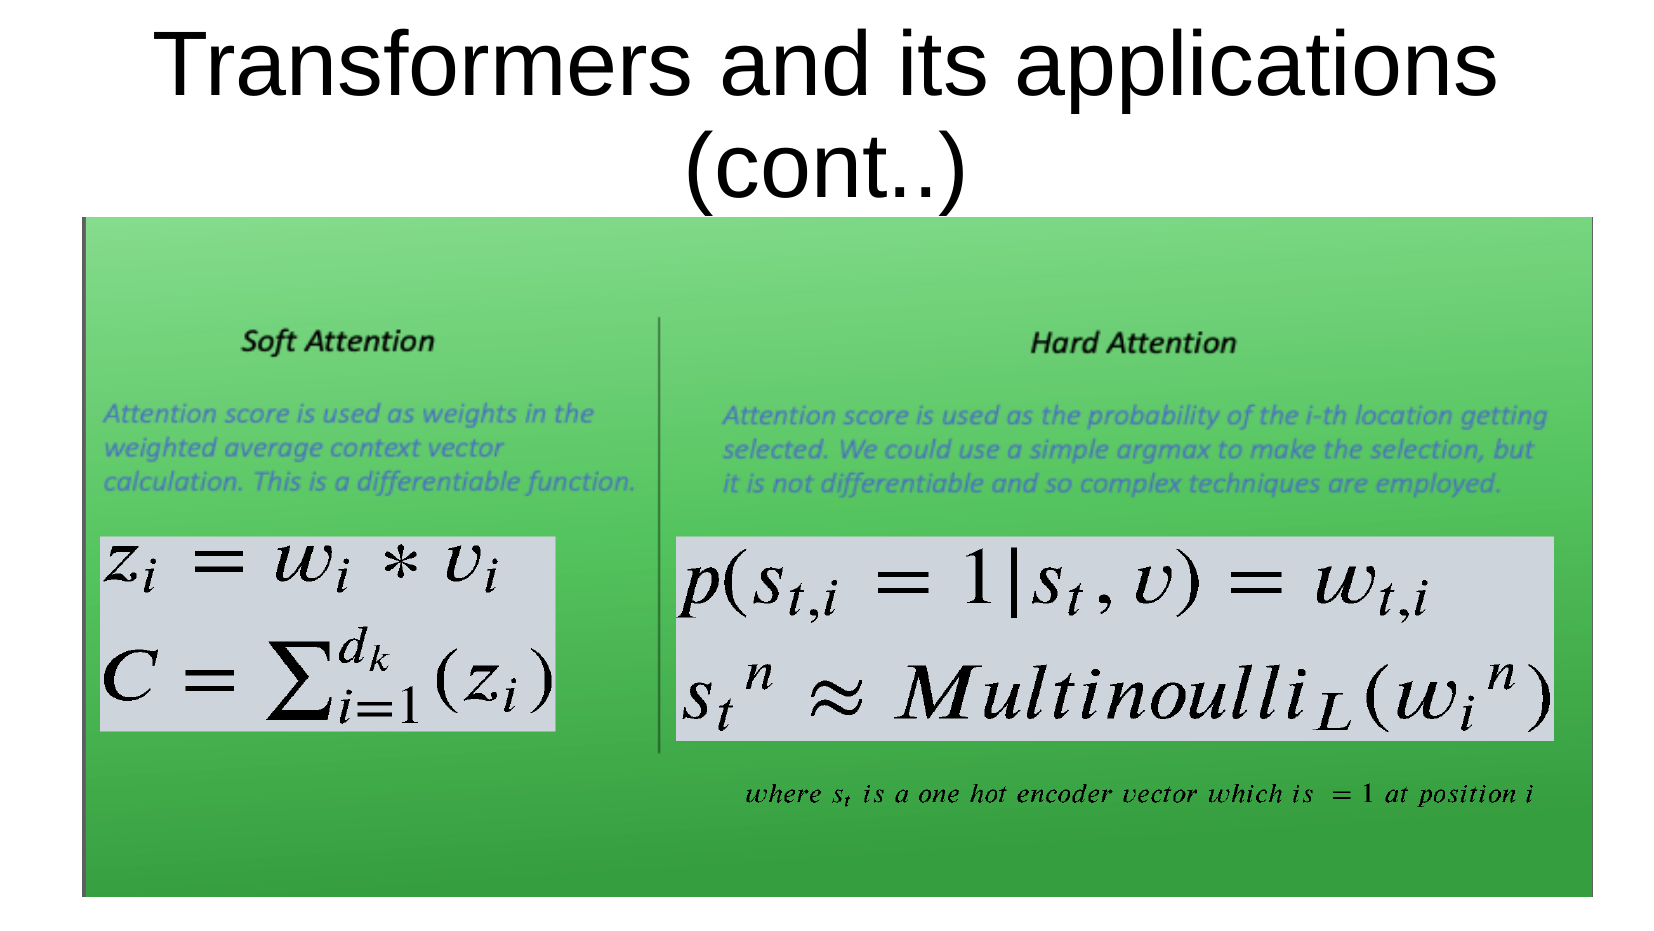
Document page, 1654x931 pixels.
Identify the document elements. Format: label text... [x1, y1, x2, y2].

picture [82, 217, 1593, 897]
title Transformers and its applications (cont..) [82, 12, 1571, 217]
